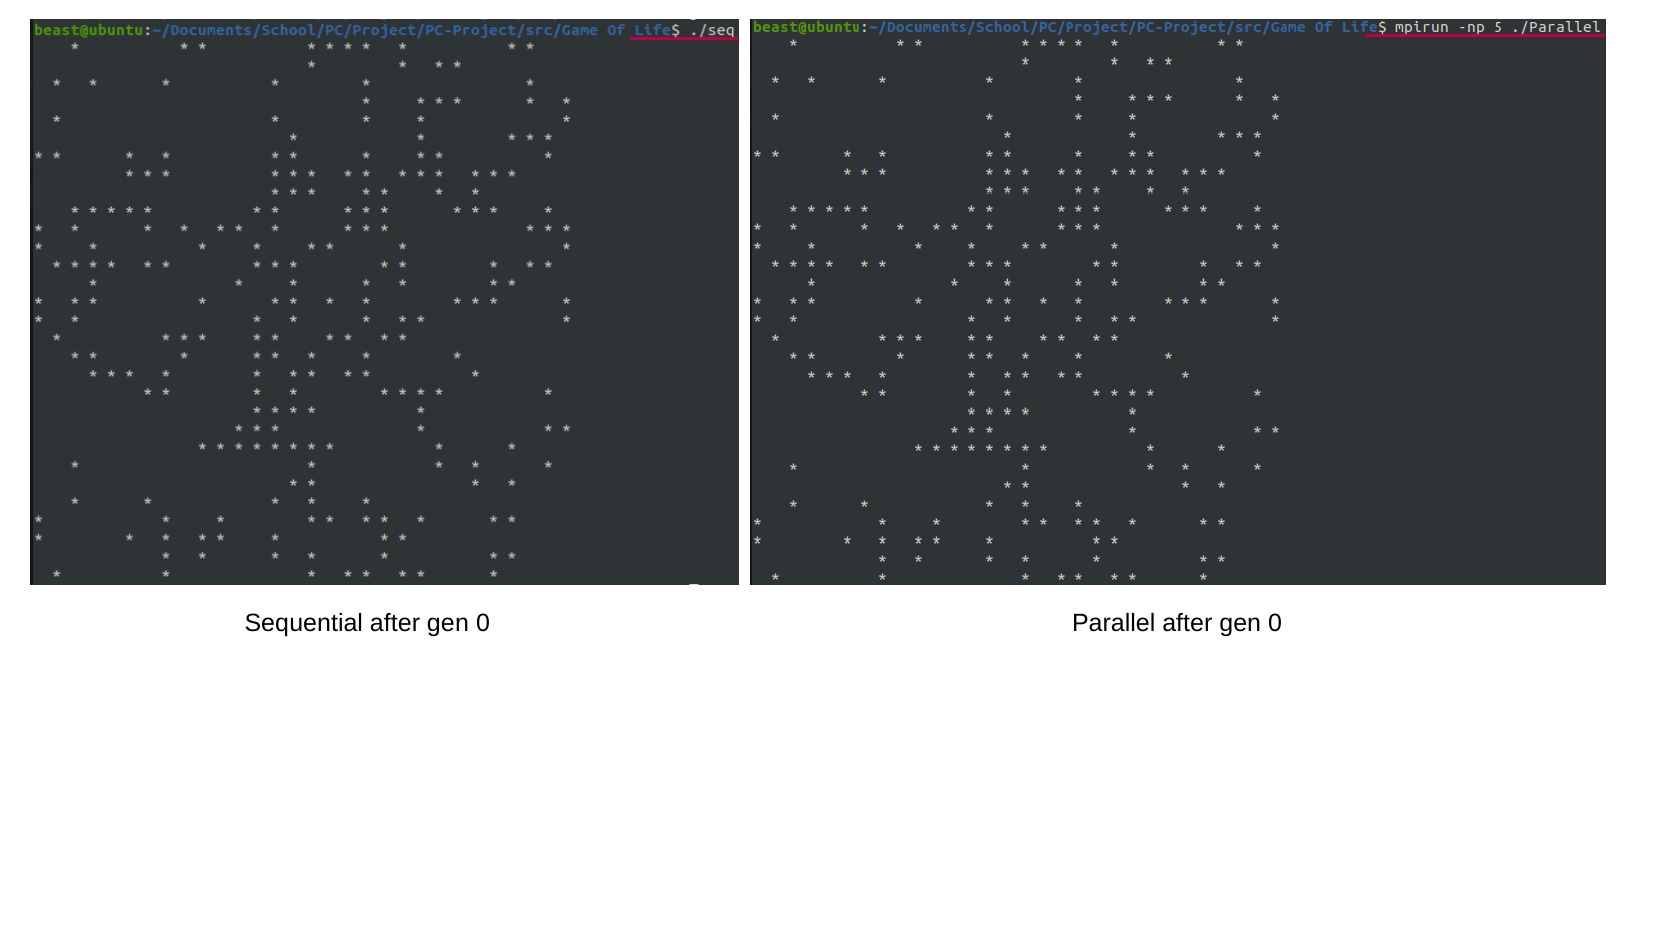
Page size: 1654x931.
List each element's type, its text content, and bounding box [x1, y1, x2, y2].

text_box Sequential after gen 0 [135, 600, 601, 646]
text_box Parallel after gen 0 [945, 600, 1411, 646]
picture [750, 19, 1606, 586]
picture [30, 19, 739, 586]
